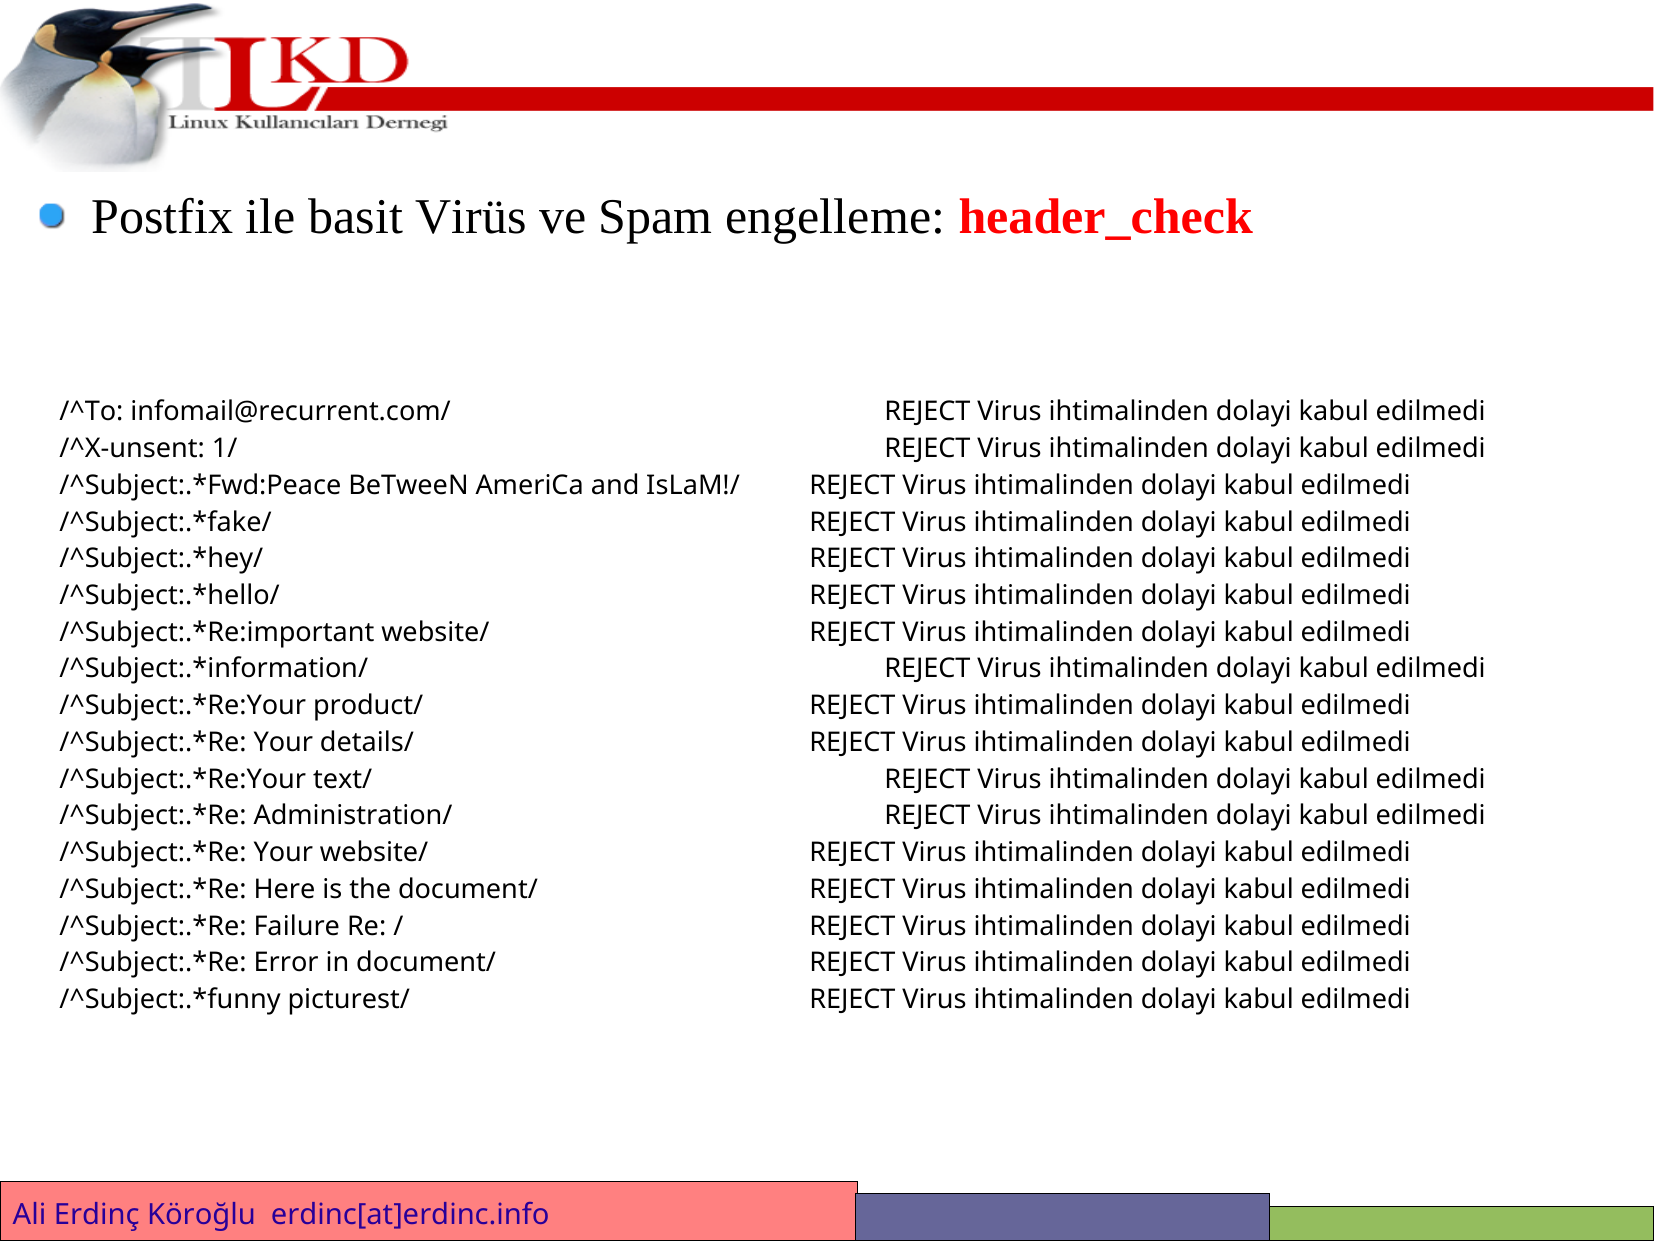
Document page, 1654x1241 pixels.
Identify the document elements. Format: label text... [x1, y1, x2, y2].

text_box [0, 1181, 1654, 1241]
text_box Ali Erdinç Köroğlu erdinc[at]erdinc.info http://www.erdinc.info [12, 1193, 852, 1233]
text_box /^To: infomail@recurrent.com/ REJECT Virus ihtimalinden dolayi kabul edilmedi /^X-unsent: 1/ REJECT Virus ihtimalinden dolayi kabul edilmedi /^Subject:.*Fwd:Peace BeTweeN AmeriCa and IsLaM!/ REJECT Virus ihtimalinden dolayi kabul edilmedi /^Subject:.*fake/ REJECT Virus ihtimalinden dolayi kabul edilmedi /^Subject:.*hey/ REJECT Virus ihtimalinden dolayi kabul edilmedi /^Subject:.*hello/ REJECT Virus ihtimalinden dolayi kabul edilmedi /^Subject:.*Re:important website/ REJECT Virus ihtimalinden dolayi kabul edilmedi /^Subject:.*information/ REJECT Virus ihtimalinden dolayi kabul edilmedi /^Subject:.*Re:Your product/ REJECT Virus ihtimalinden dolayi kabul edilmedi /^Subject:.*Re: Your details/ REJECT Virus ihtimalinden dolayi kabul edilmedi /^Subject:.*Re:Your text/ REJECT Virus ihtimalinden dolayi kabul edilmedi /^Subject:.*Re: Administration/ REJECT Virus ihtimalinden dolayi kabul edilmedi /^Subject:.*Re: Your website/ REJECT Virus ihtimalinden dolayi kabul edilmedi /^Subject:.*Re: Here is the document/ REJECT Virus ihtimalinden dolayi kabul edilmedi /^Subject:.*Re: Failure Re: / REJECT Virus ihtimalinden dolayi kabul edilmedi /^Subject:.*Re: Error in document/ REJECT Virus ihtimalinden dolayi kabul edilmedi /^Subject:.*funny picturest/ REJECT Virus ihtimalinden dolayi kabul edilmedi [59, 392, 1548, 987]
picture [0, 0, 1654, 172]
text_box Postfix ile basit Virüs ve Spam engelleme: header_check [38, 188, 1254, 255]
